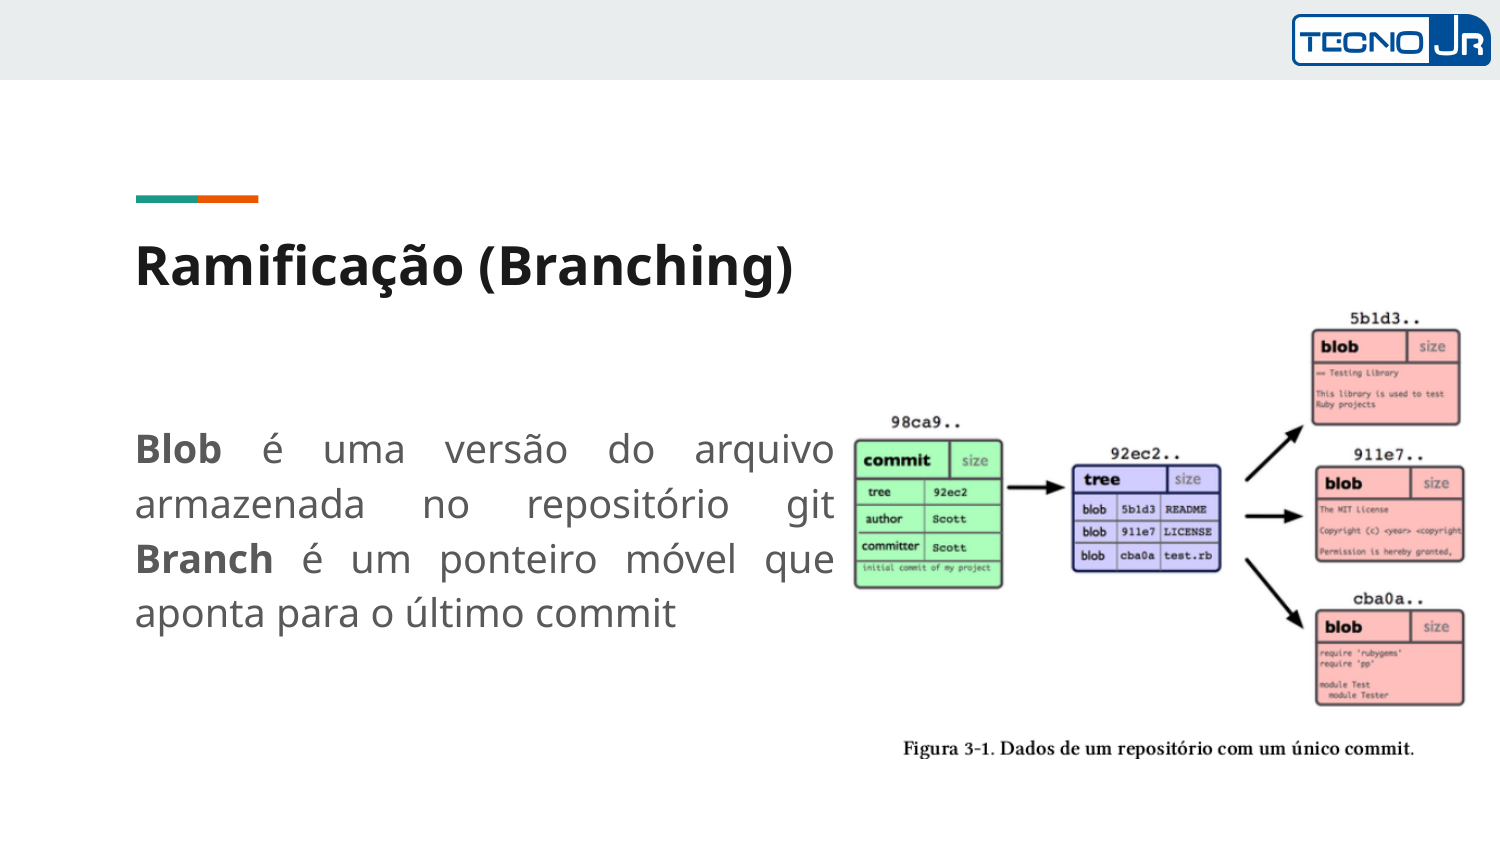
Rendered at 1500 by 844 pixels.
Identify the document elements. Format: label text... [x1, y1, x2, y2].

title Ramificação (Branching) [119, 216, 1381, 305]
list Blob é uma versão do arquivo armazenada no repositório git Branch é um ponteiro móvel que aponta para o último commit [119, 341, 850, 712]
picture [850, 304, 1475, 760]
picture [1292, 14, 1491, 66]
